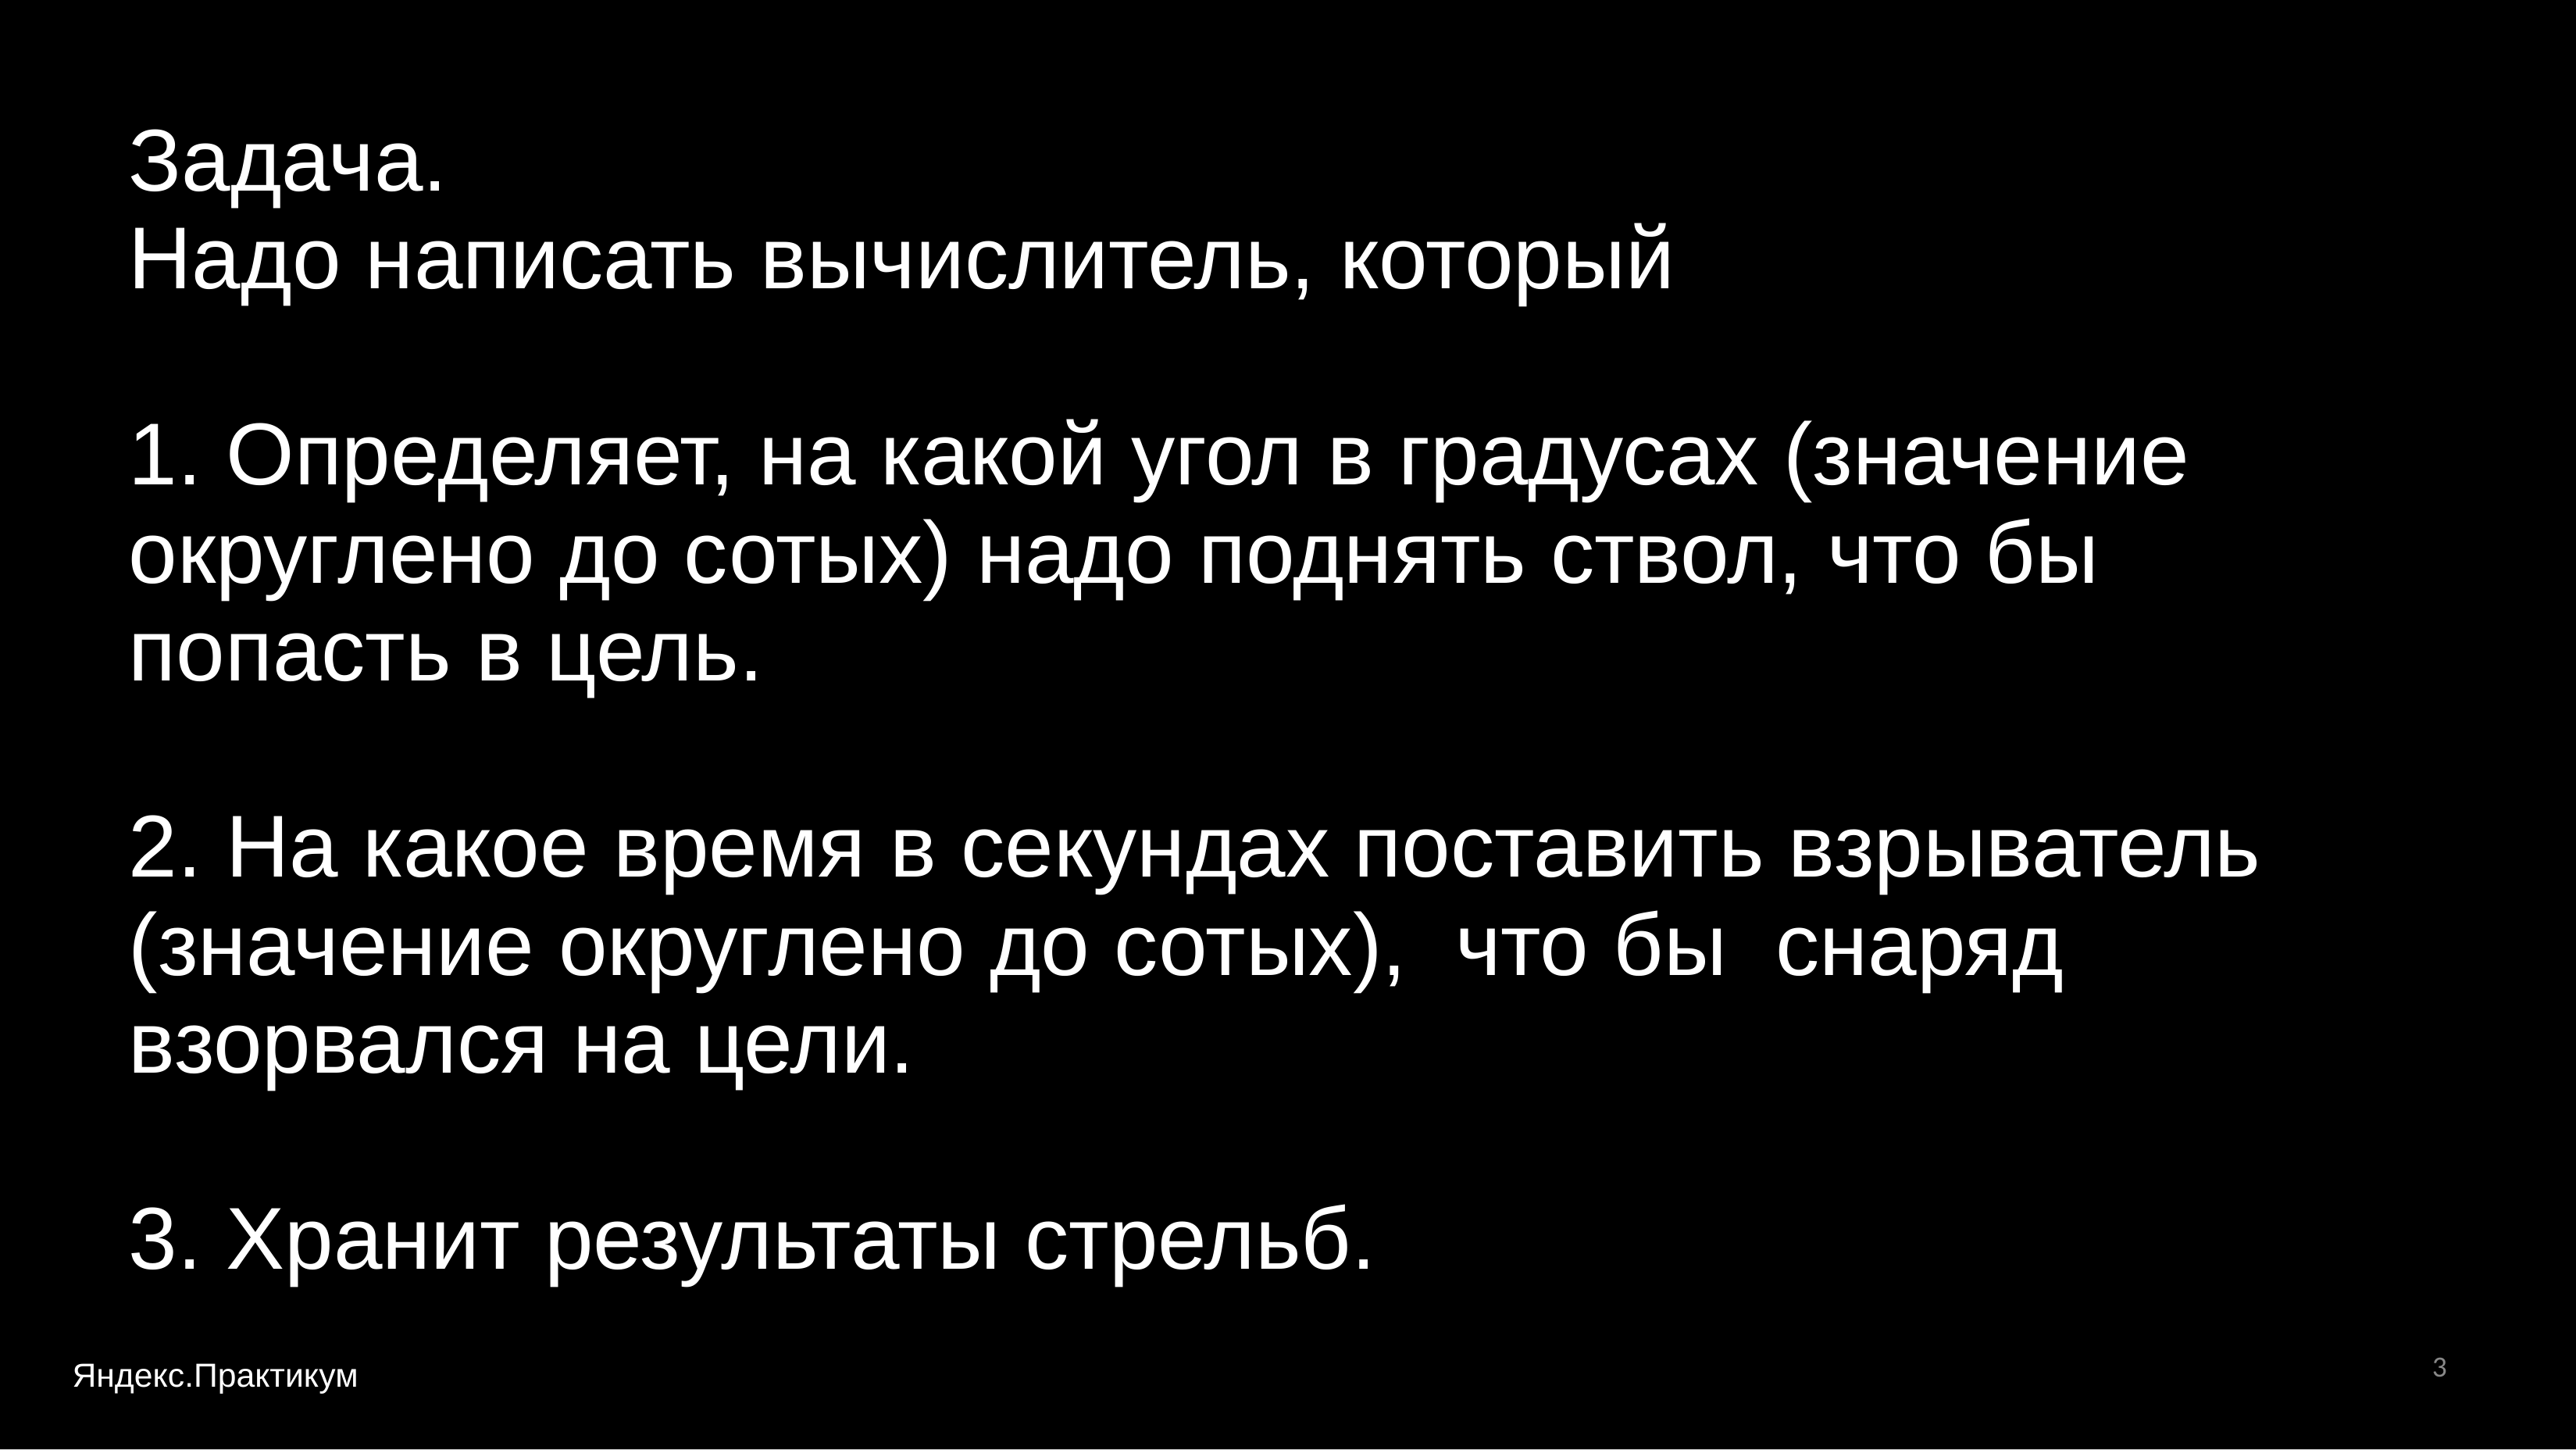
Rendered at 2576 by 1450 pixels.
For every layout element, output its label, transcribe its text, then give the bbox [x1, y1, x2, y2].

slide_number <number> [1854, 1348, 2447, 1421]
text_box Задача. Надо написать вычислитель, который 1. Определяет, на какой угол в градусах (значение округлено до сотых) надо поднять ствол, что бы попасть в цель. 2. На какое время в секундах поставить взрыватель (значение округлено до сотых), что бы снаряд взорвался на цели. 3. Хранит результаты стрельб. [117, 105, 2350, 1411]
text_box Яндекс.Практикум [70, 1346, 117, 1390]
title n [70, 65, 2217, 169]
